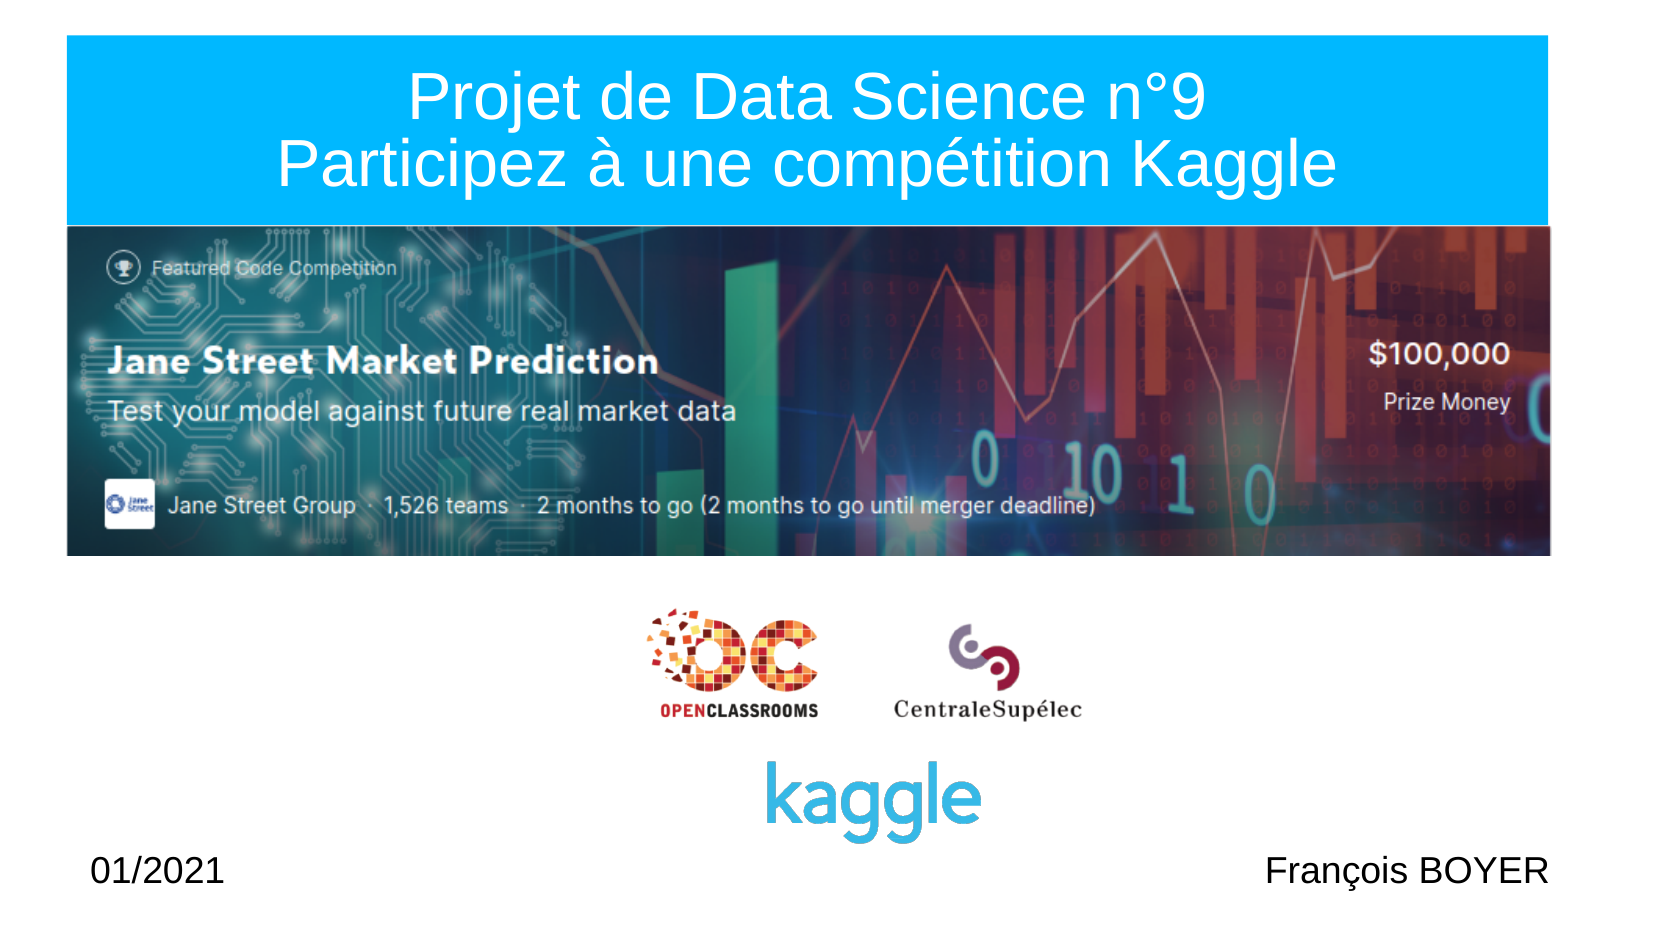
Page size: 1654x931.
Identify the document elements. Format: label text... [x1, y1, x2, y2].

text_box François BOYER [1249, 838, 1565, 899]
picture [637, 602, 1085, 727]
text_box Projet de Data Science n°9 Participez à une compétition Kaggle [66, 35, 1549, 225]
text_box 01/2021 [75, 838, 240, 899]
picture [66, 225, 1552, 556]
picture [767, 761, 981, 844]
